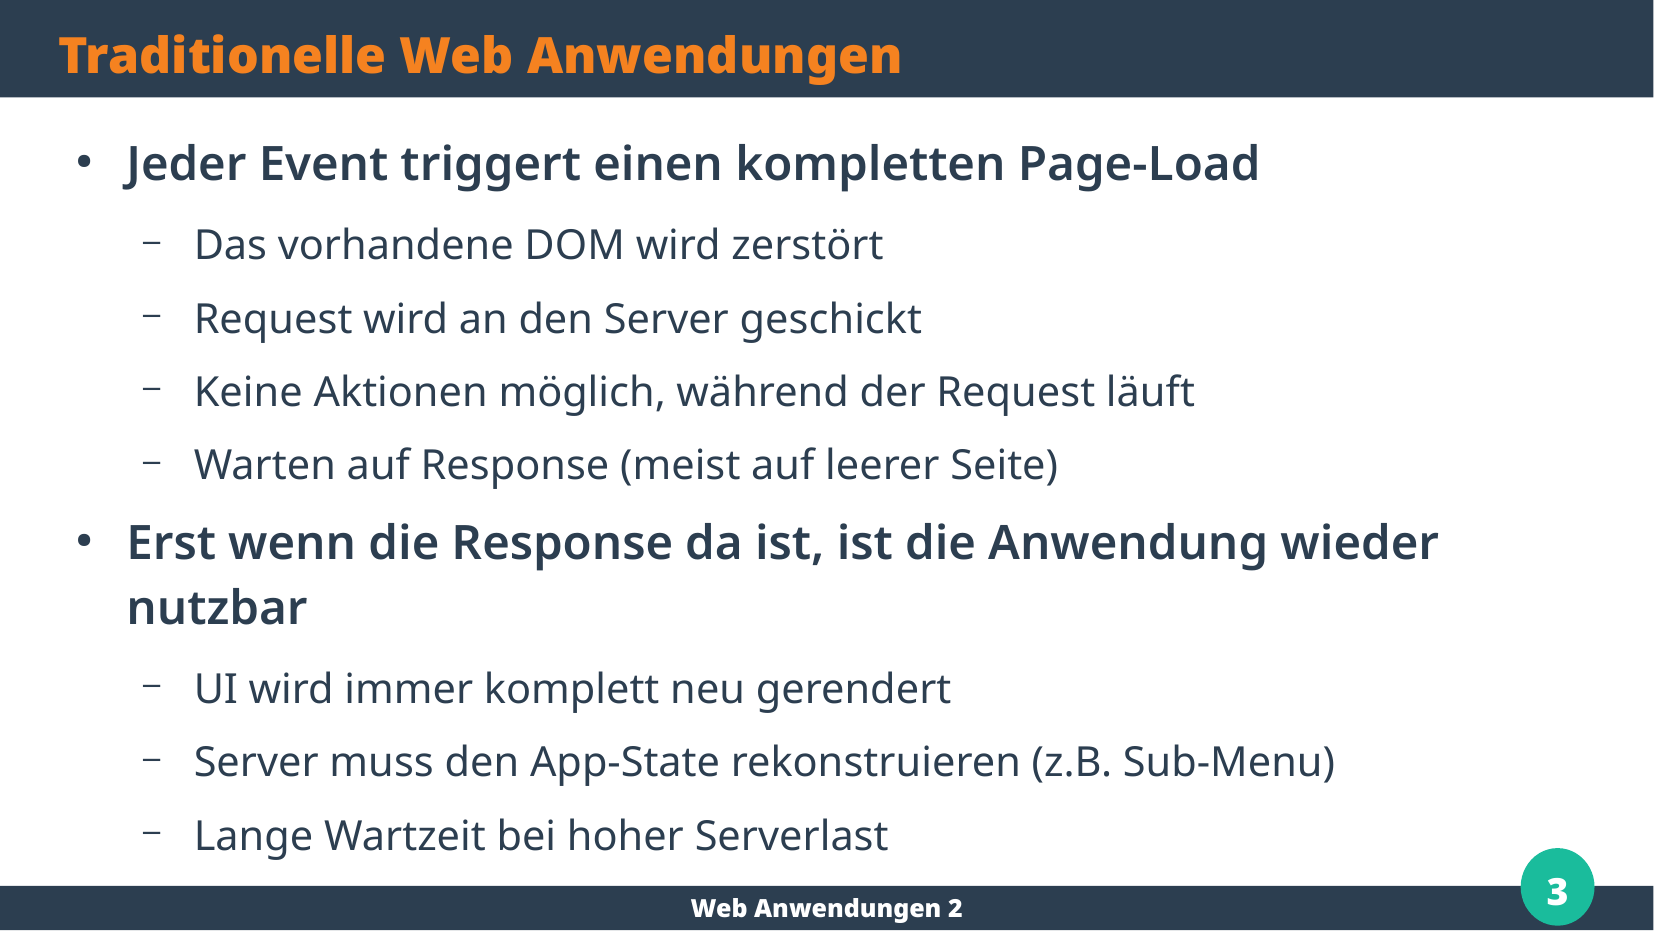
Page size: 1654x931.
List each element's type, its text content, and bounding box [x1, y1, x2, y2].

title Traditionelle Web Anwendungen [59, 8, 1595, 89]
list Jeder Event triggert einen kompletten Page-Load Das vorhandene DOM wird zerstört Request wird an den Server geschickt Keine Aktionen möglich, während der Request läuft Warten auf Response (meist auf leerer Seite) Erst wenn die Response da ist, ist die Anwendung wieder nutzbar UI wird immer komplett neu gerendert Server muss den App-State rekonstruieren (z.B. Sub-Menu) Lange Wartzeit bei hoher Serverlast [59, 129, 1595, 864]
